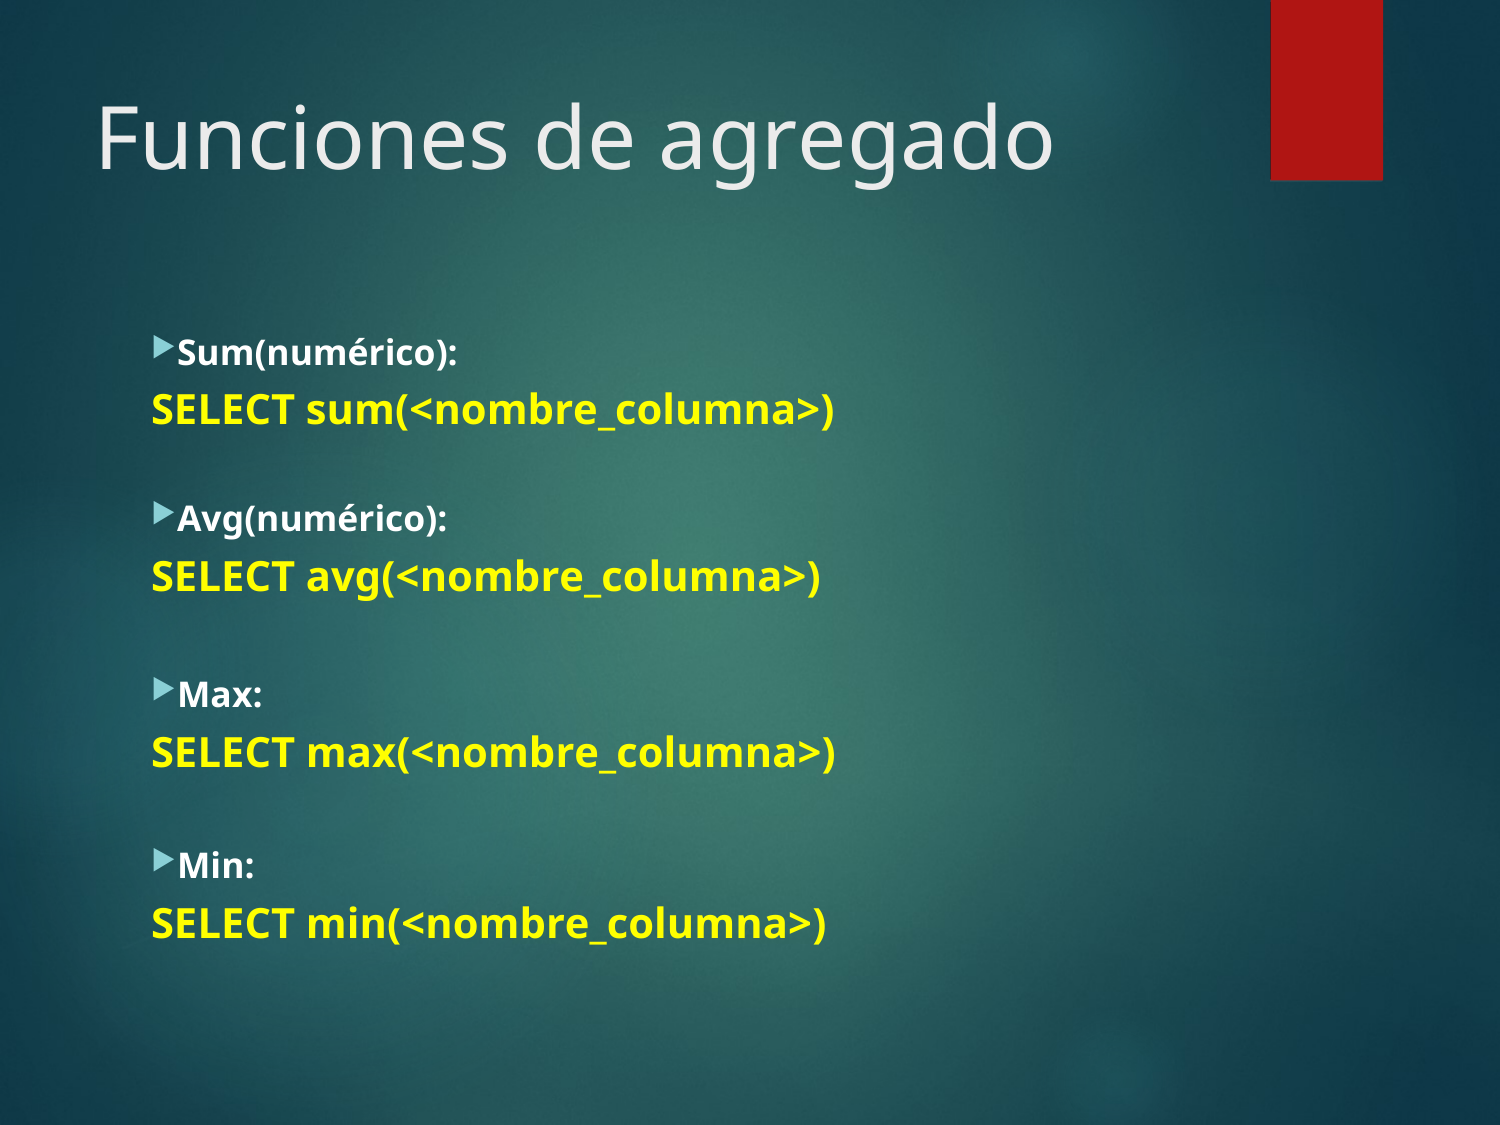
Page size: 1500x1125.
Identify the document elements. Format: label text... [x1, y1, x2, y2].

title Funciones de agregado [79, 74, 1237, 304]
picture [0, 0, 1500, 1125]
list Sum(numérico): SELECT sum(<nombre_columna>) Avg(numérico): SELECT avg(<nombre_columna>) Max: SELECT max(<nombre_columna>) Min: SELECT min(<nombre_columna>) [135, 267, 1237, 956]
